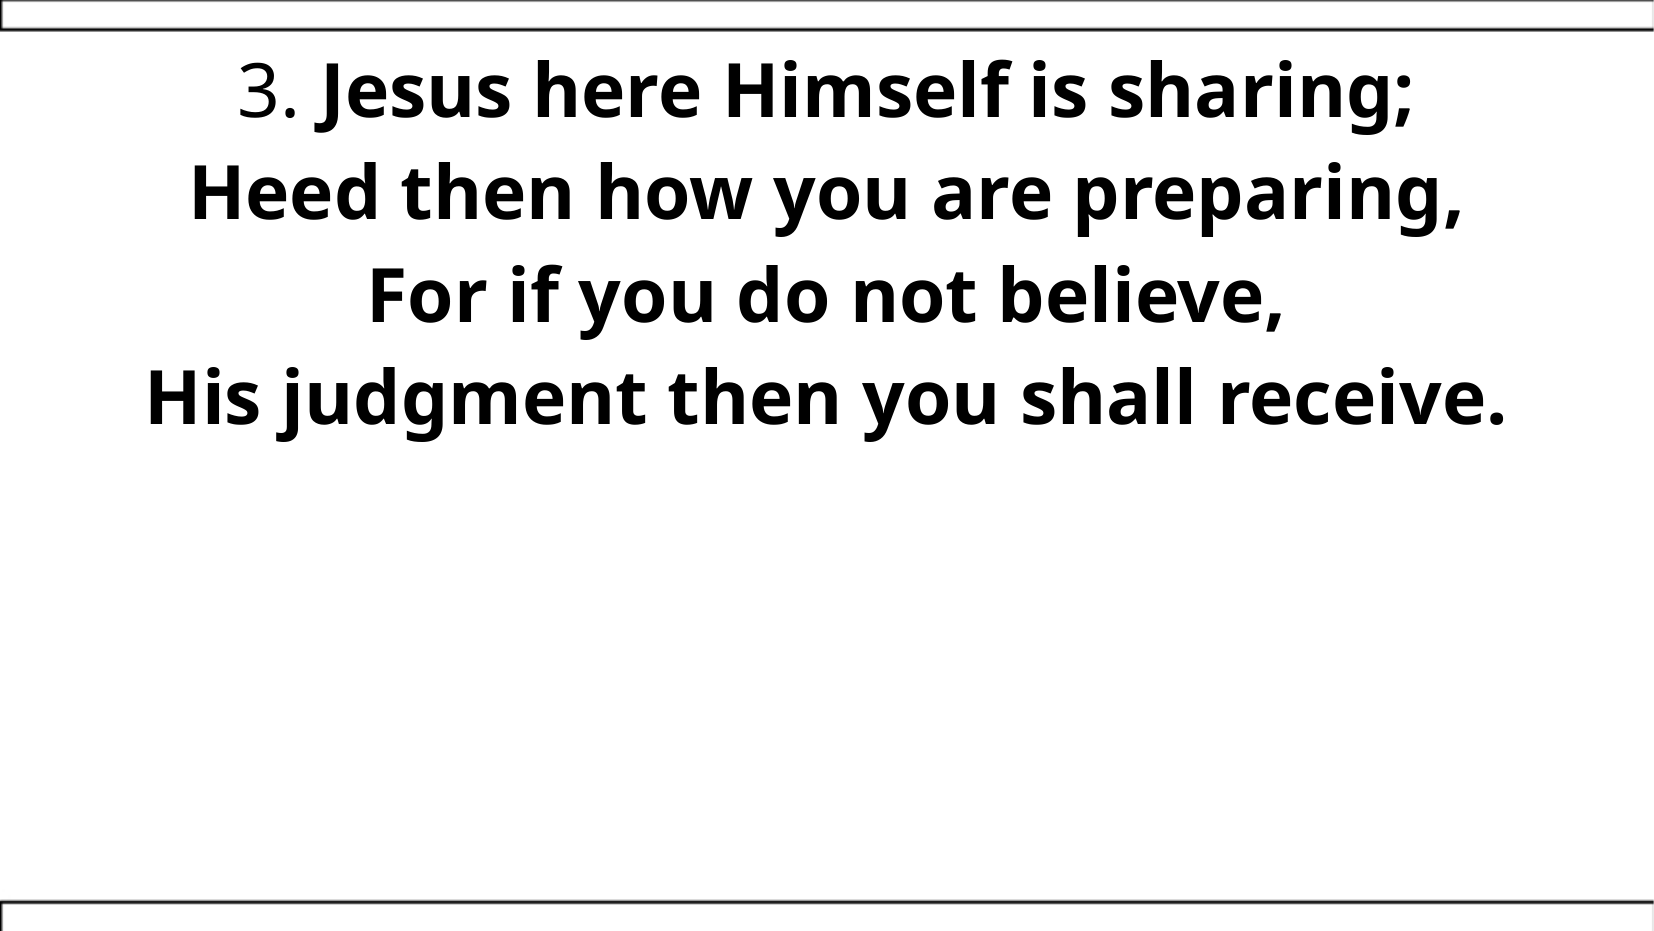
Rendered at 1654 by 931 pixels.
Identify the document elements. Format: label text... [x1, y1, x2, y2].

text_box 3. Jesus here Himself is sharing; Heed then how you are preparing, For if you do not believe, His judgment then you shall receive. [105, 30, 1531, 532]
picture [0, 0, 1654, 931]
